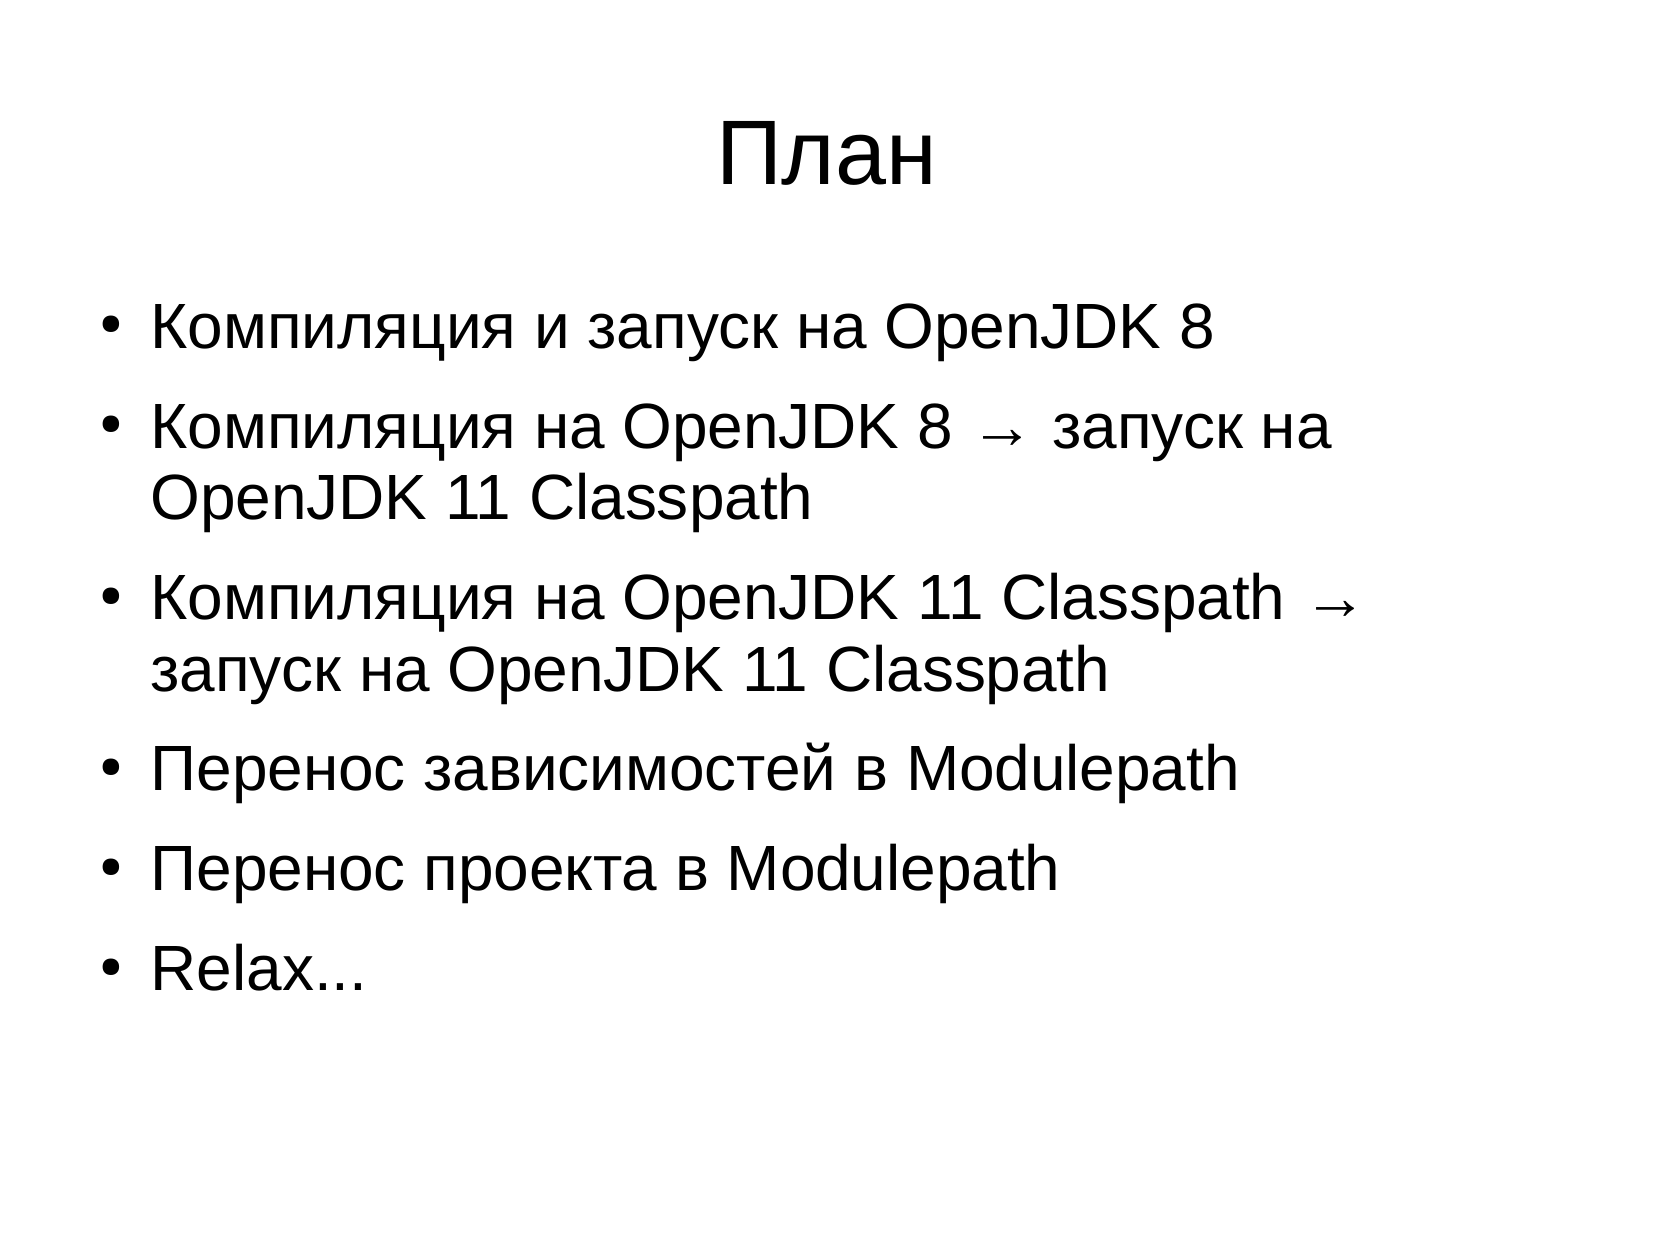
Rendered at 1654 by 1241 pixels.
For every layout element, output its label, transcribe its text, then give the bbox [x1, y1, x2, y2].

list Компиляция и запуск на OpenJDK 8 Компиляция на OpenJDK 8 → запуск на OpenJDK 11 Classpath Компиляция на OpenJDK 11 Classpath → запуск на OpenJDK 11 Classpath Перенос зависимостей в Modulepath Перенос проекта в Modulepath Relax... [82, 290, 1571, 1010]
title План [82, 49, 1571, 257]
